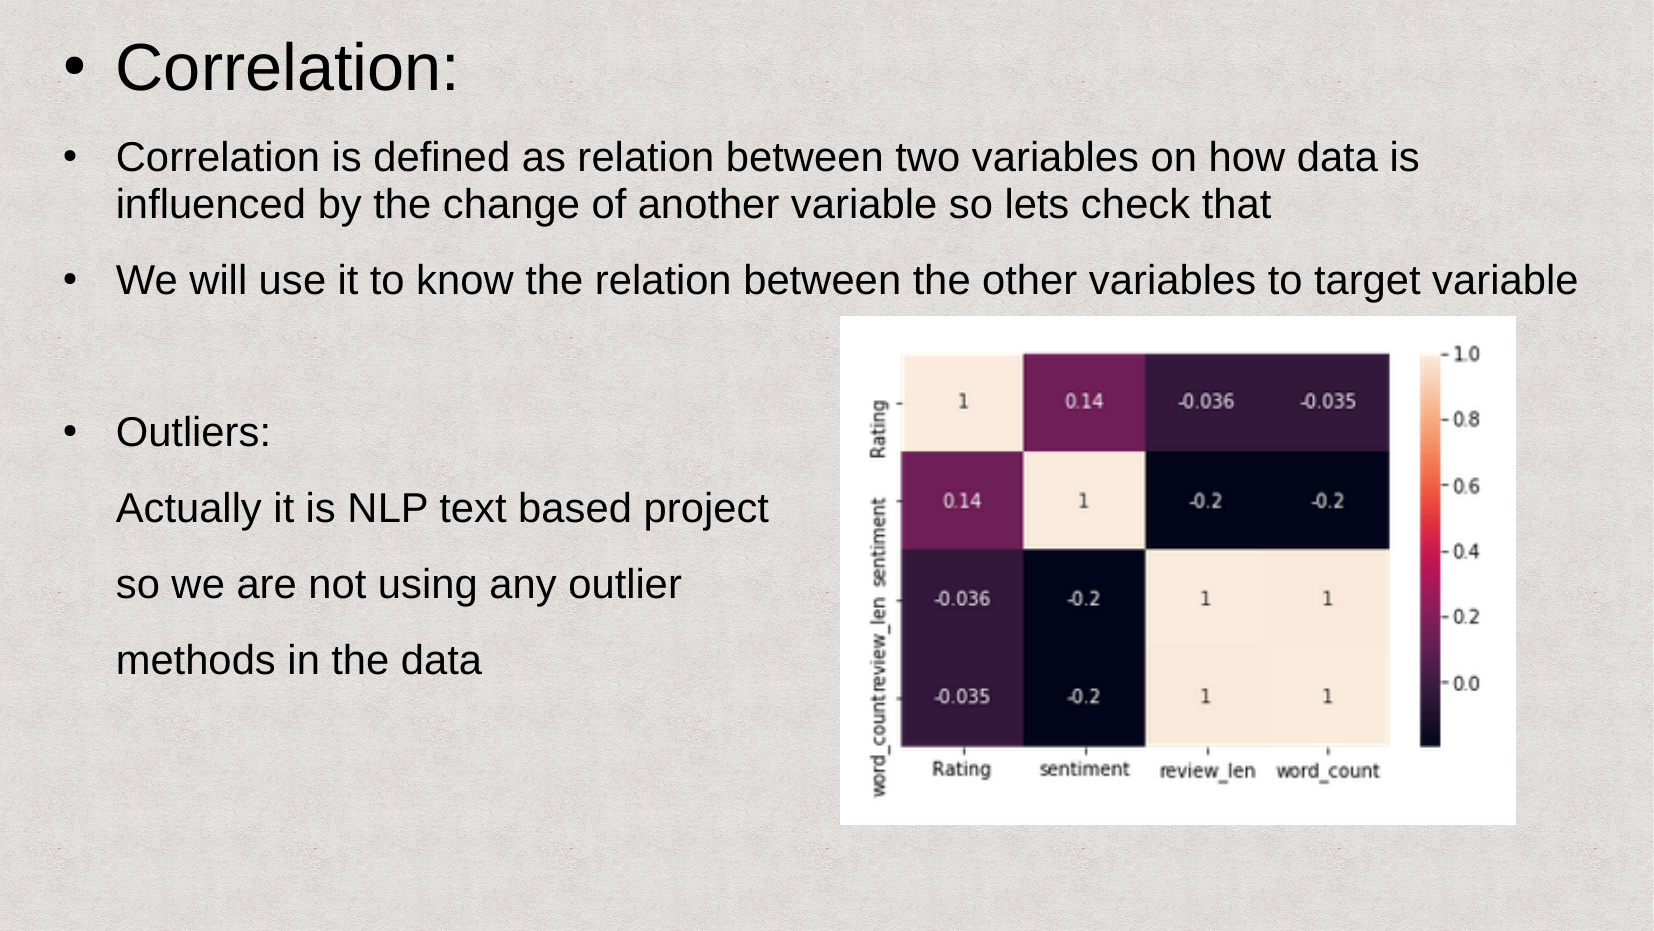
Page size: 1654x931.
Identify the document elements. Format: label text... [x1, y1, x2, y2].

list Correlation: Correlation is defined as relation between two variables on how data is influenced by the change of another variable so lets check that We will use it to know the relation between the other variables to target variable Outliers: Actually it is NLP text based project so we are not using any outlier methods in the data [45, 30, 1606, 901]
picture [0, 0, 1654, 931]
